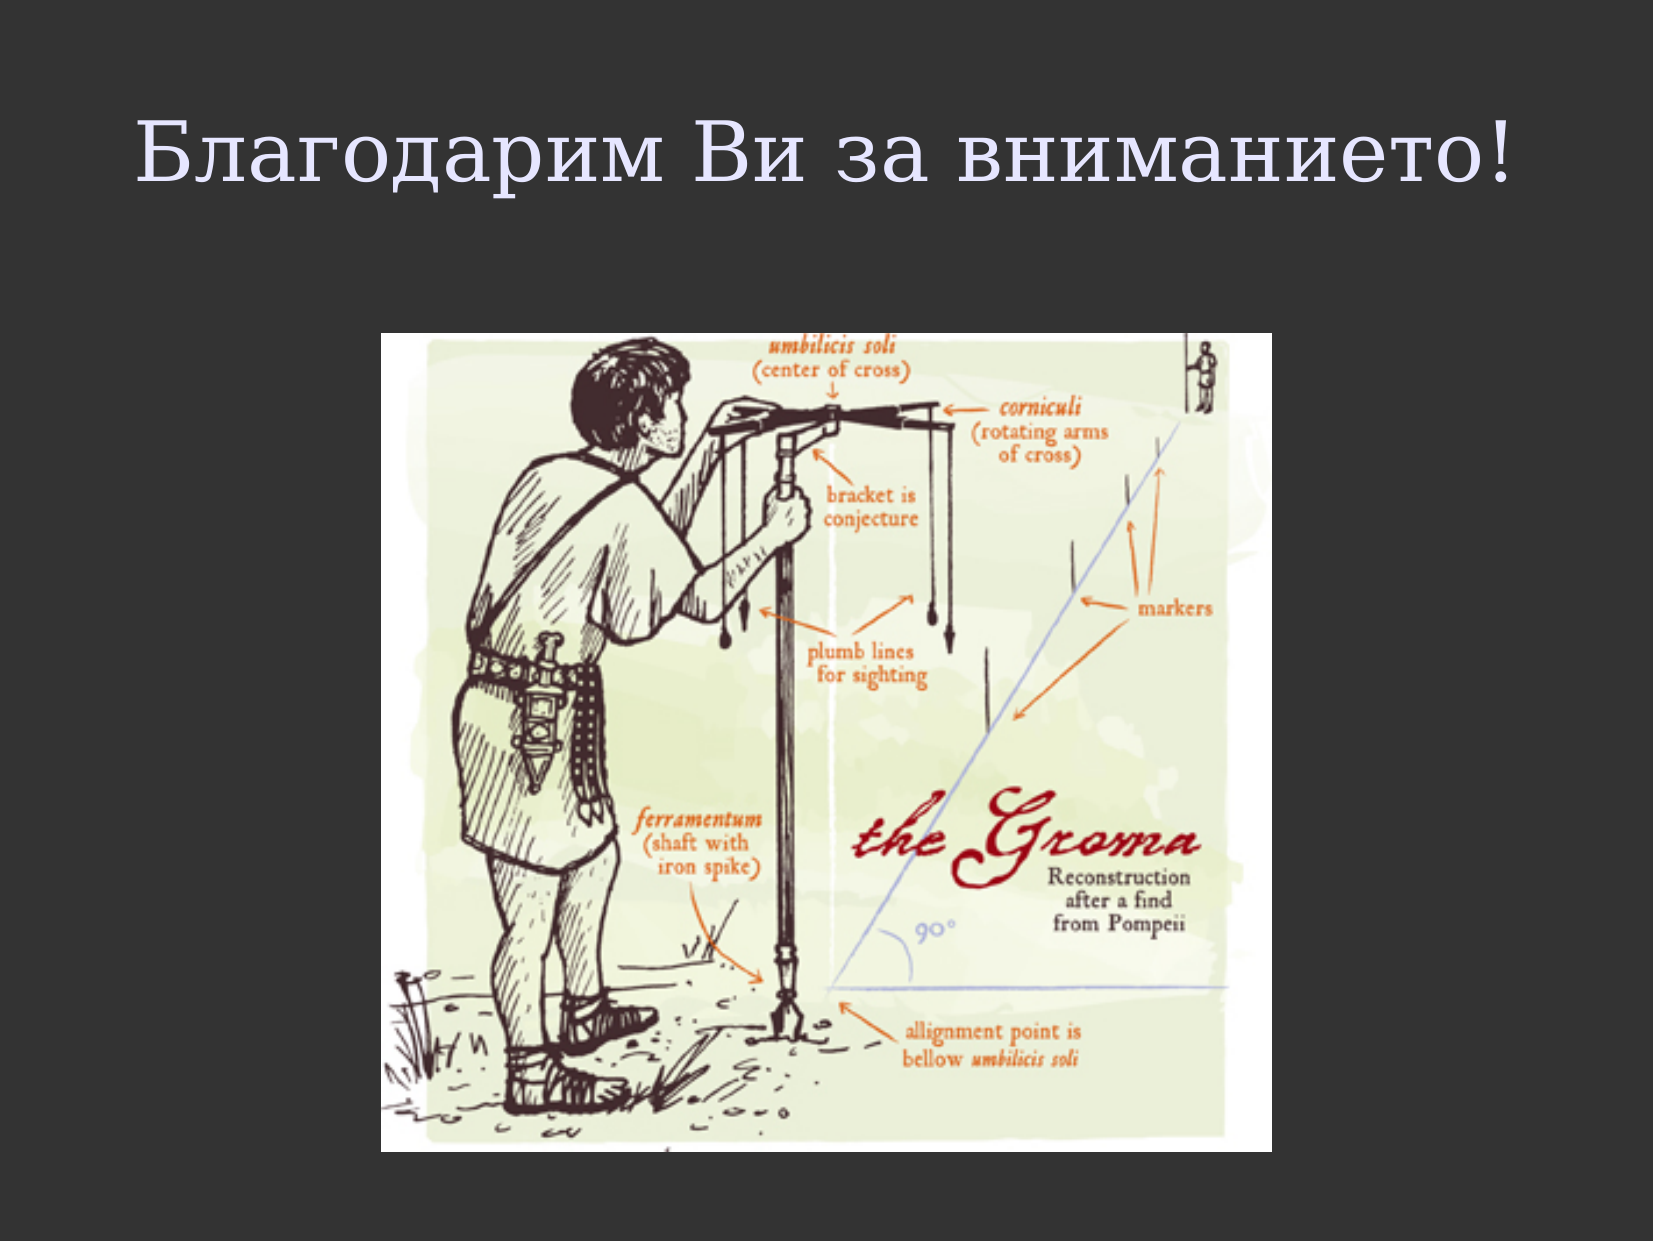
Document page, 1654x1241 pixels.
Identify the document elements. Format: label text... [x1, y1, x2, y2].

title Благодарим Ви за вниманието! [82, 49, 1571, 257]
picture [381, 333, 1272, 1152]
